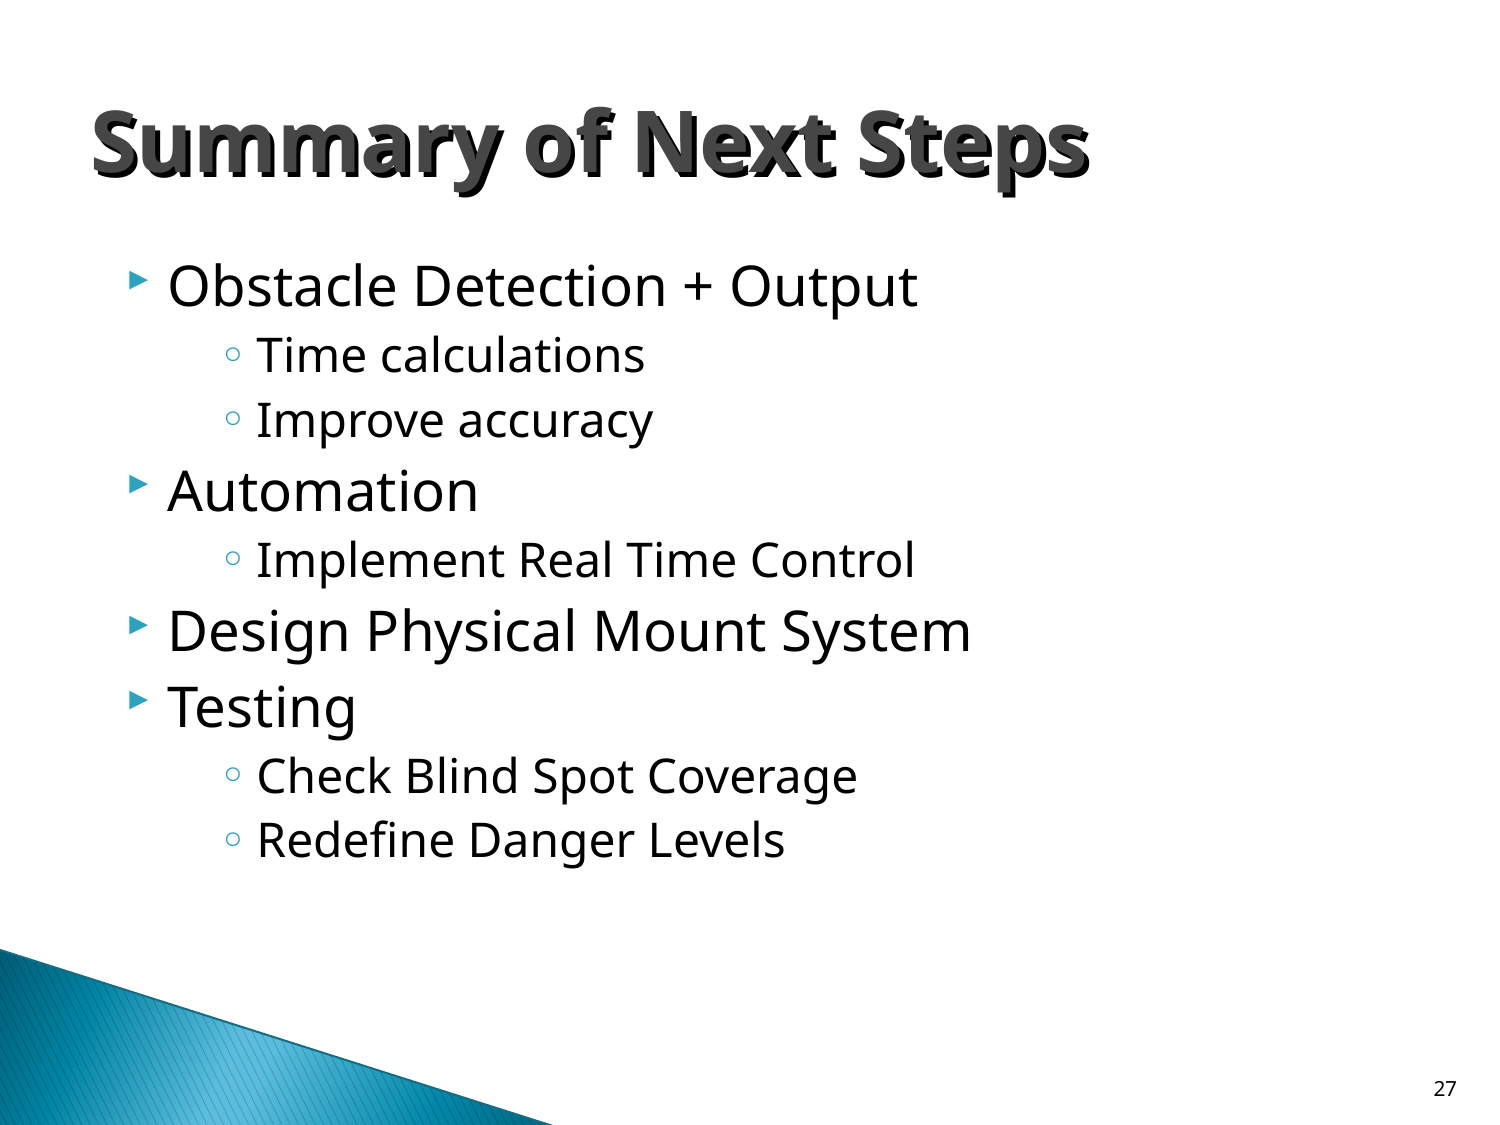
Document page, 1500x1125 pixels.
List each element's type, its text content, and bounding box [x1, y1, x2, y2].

title Summary of Next Steps [75, 45, 1426, 233]
list Obstacle Detection + Output Time calculations Improve accuracy Automation Implement Real Time Control Design Physical Mount System Testing Check Blind Spot Coverage Redefine Danger Levels [75, 243, 1426, 986]
text_box [1418, 1051, 1479, 1112]
